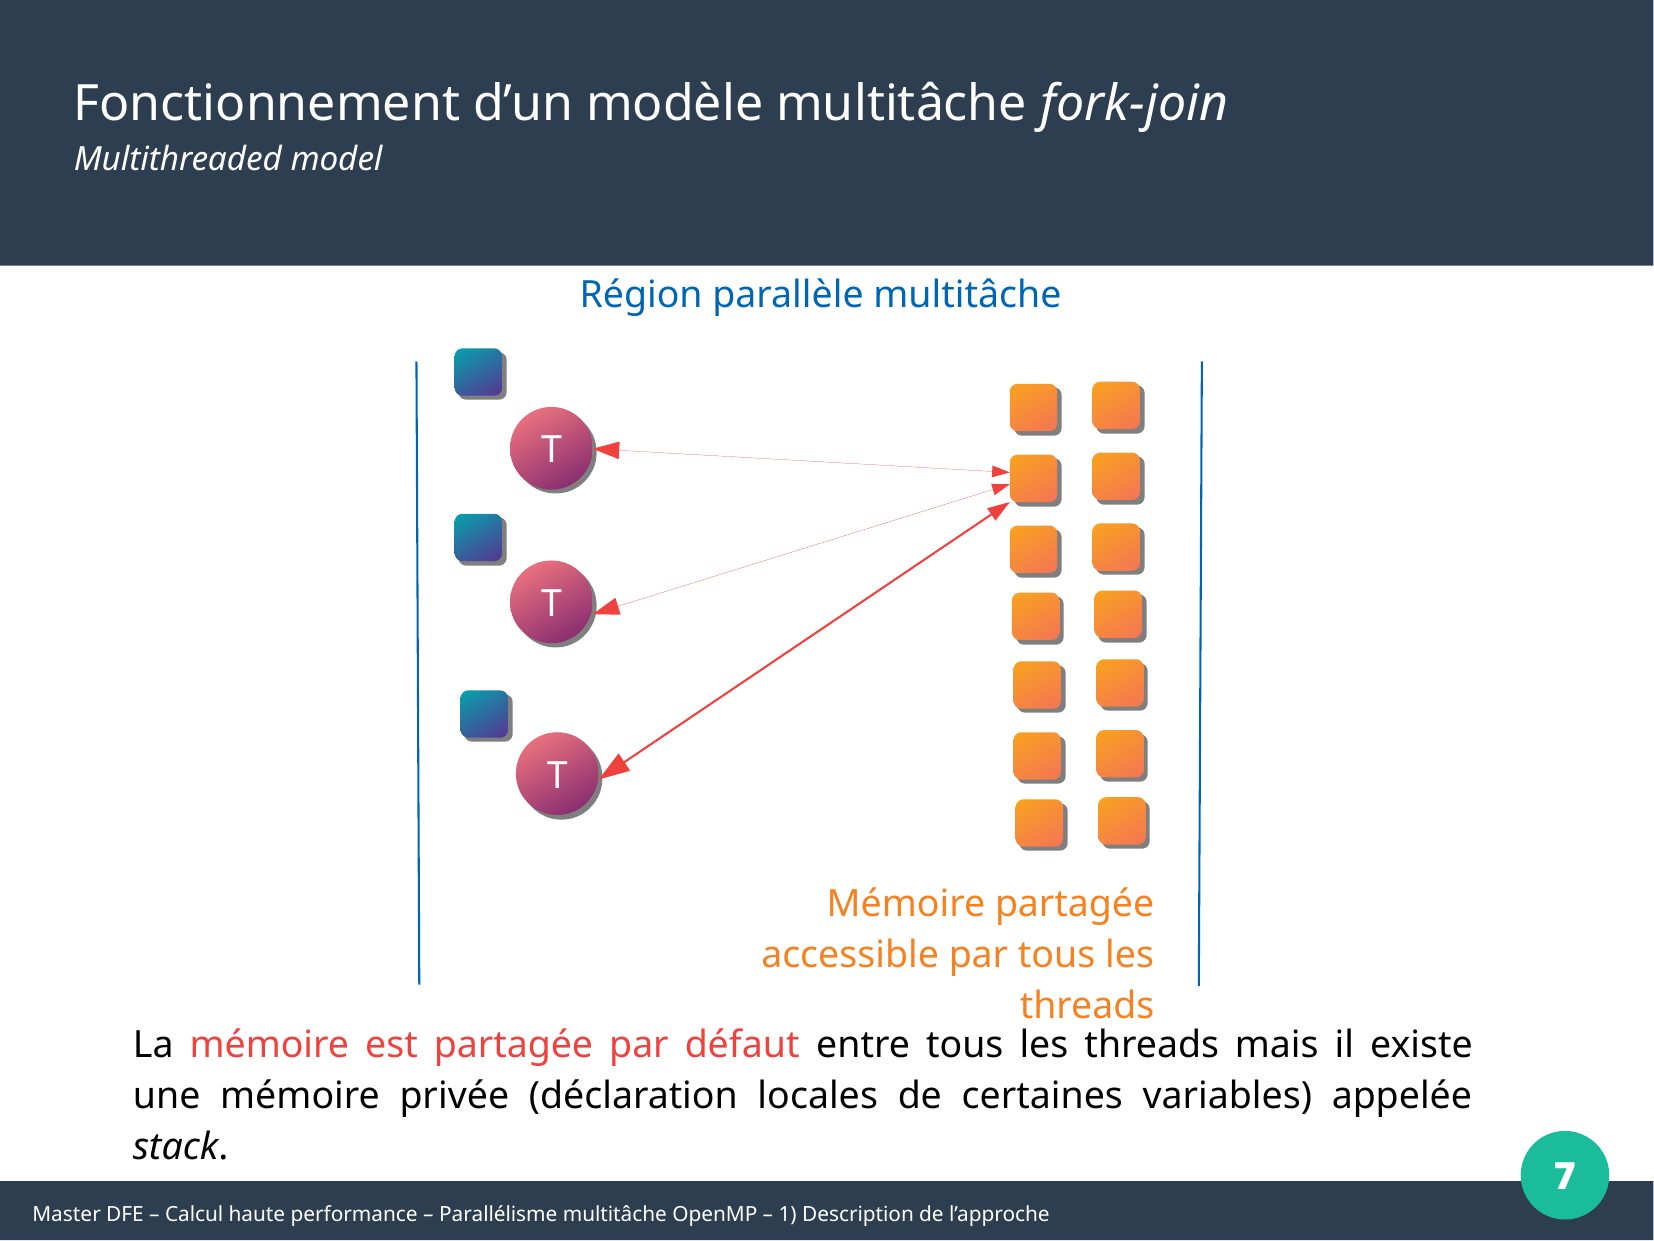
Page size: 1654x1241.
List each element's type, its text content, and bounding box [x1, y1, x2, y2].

text_box [1009, 454, 1058, 503]
text_box Fonctionnement d’un modèle multitâche fork-join Multithreaded model [59, 59, 1477, 187]
text_box [1092, 452, 1140, 500]
text_box [1094, 590, 1142, 638]
text_box Région parallèle multitâche [466, 259, 1176, 331]
text_box [1096, 730, 1144, 778]
text_box Mémoire partagée accessible par tous les threads [637, 868, 1170, 1009]
text_box [460, 690, 508, 738]
text_box [1009, 383, 1058, 432]
text_box [454, 513, 503, 562]
text_box [1098, 797, 1146, 845]
text_box [1013, 661, 1061, 709]
text_box La mémoire est partagée par défaut entre tous les threads mais il existe une mémoire privée (déclaration locales de certaines variables) appelée stack. [118, 1009, 1489, 1152]
text_box T [515, 732, 599, 815]
text_box Master DFE – Calcul haute performance – Parallélisme multitâche OpenMP – 1) Description de l’approche [17, 1191, 1436, 1235]
text_box [1011, 592, 1060, 640]
text_box T [510, 560, 593, 644]
text_box [454, 348, 503, 396]
text_box [1092, 523, 1140, 571]
text_box [1015, 799, 1064, 847]
text_box [1096, 659, 1144, 707]
text_box [1013, 732, 1061, 780]
text_box [1092, 381, 1140, 430]
text_box [1009, 525, 1058, 573]
text_box T [510, 406, 593, 490]
